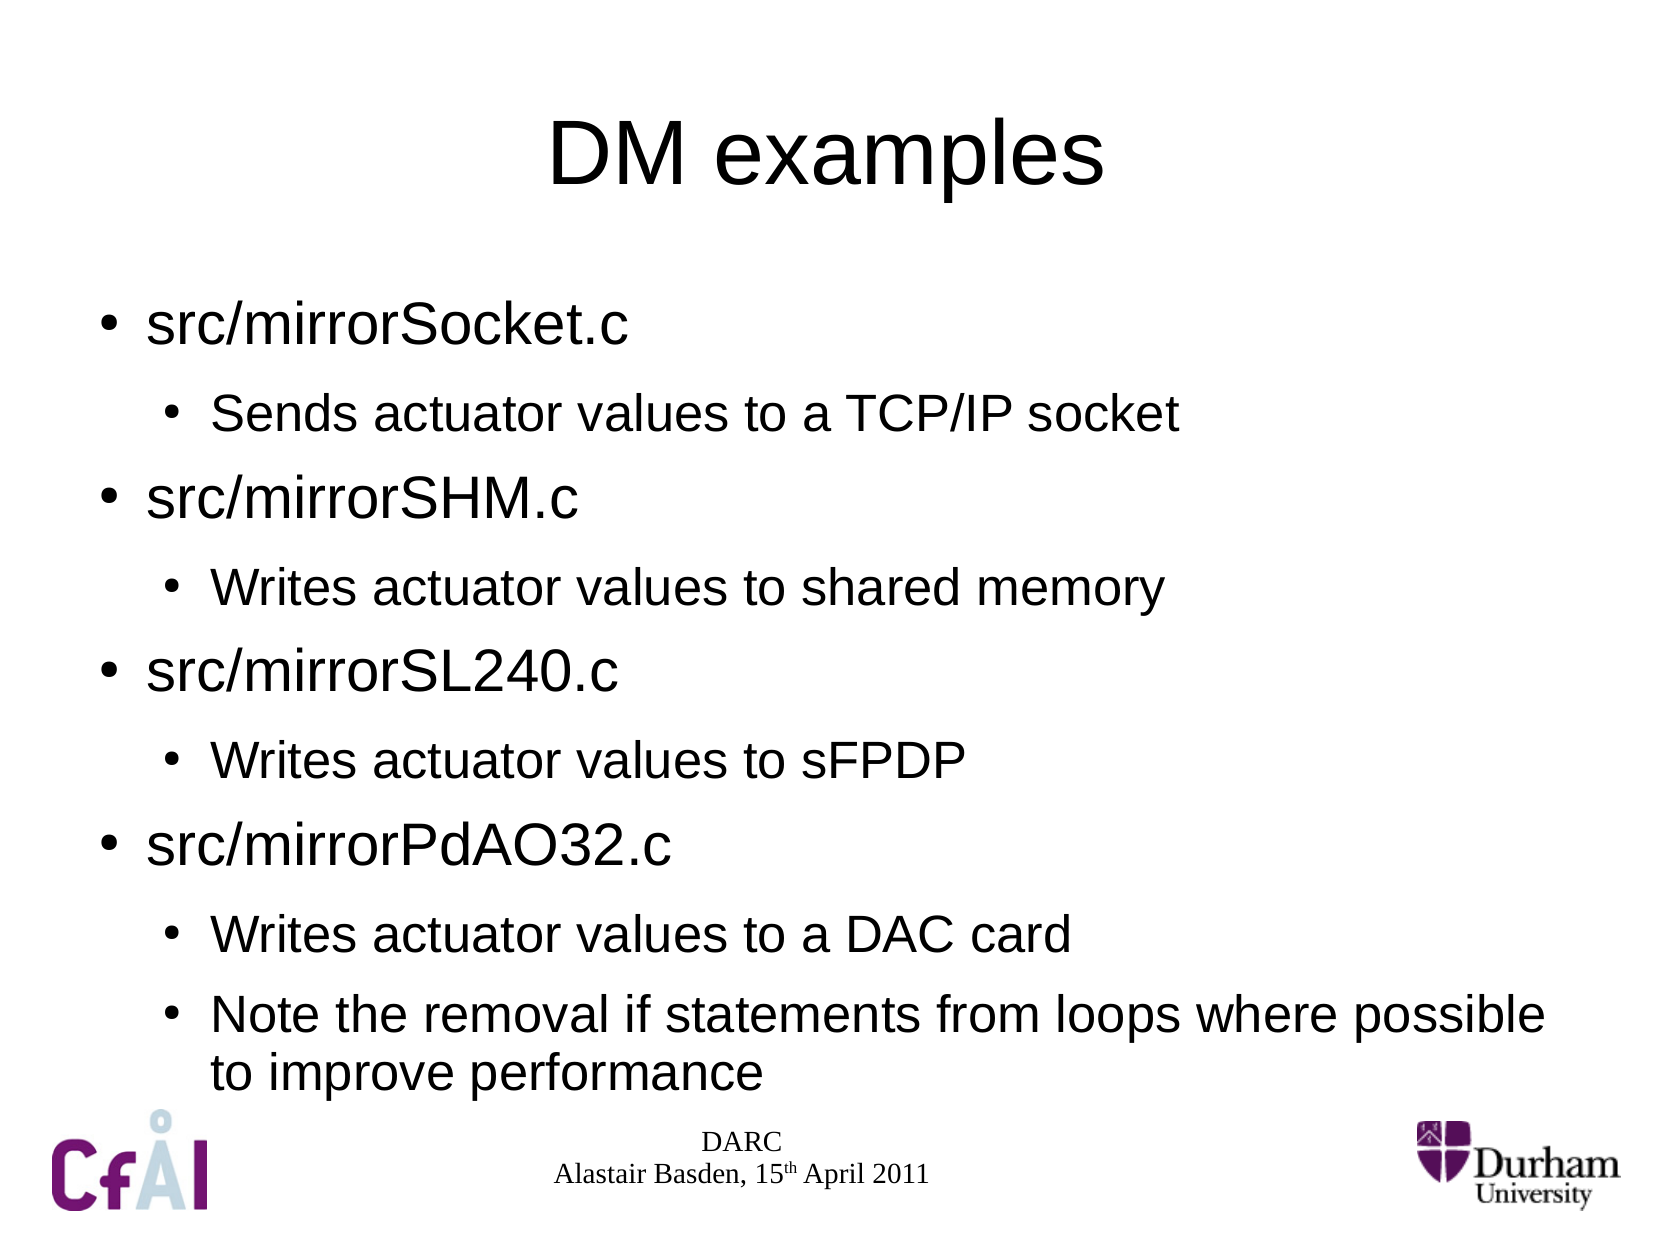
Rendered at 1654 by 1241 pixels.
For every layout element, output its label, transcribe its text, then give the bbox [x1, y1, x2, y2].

list src/mirrorSocket.c Sends actuator values to a TCP/IP socket src/mirrorSHM.c Writes actuator values to shared memory src/mirrorSL240.c Writes actuator values to sFPDP src/mirrorPdAO32.c Writes actuator values to a DAC card Note the removal if statements from loops where possible to improve performance [82, 290, 1571, 1109]
picture [52, 1109, 207, 1211]
title DM examples [82, 56, 1571, 250]
picture [1417, 1121, 1621, 1211]
